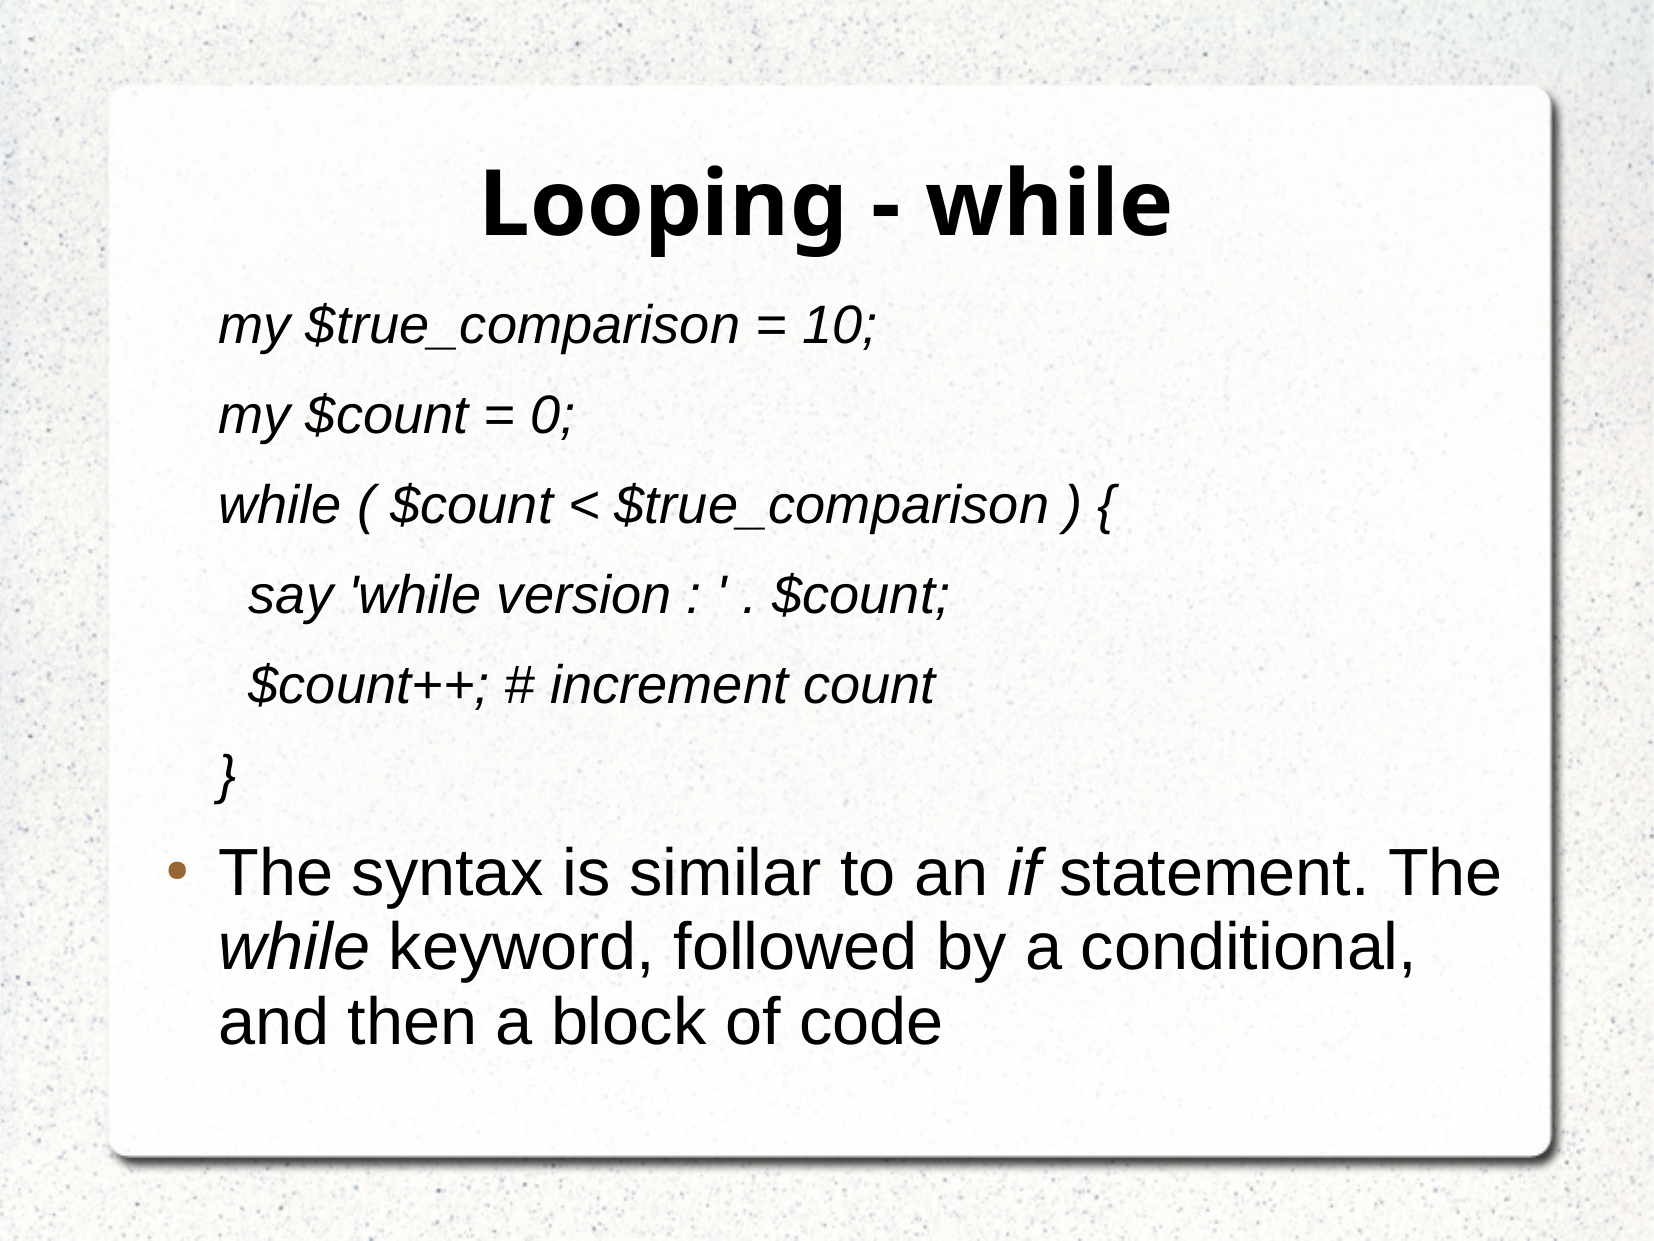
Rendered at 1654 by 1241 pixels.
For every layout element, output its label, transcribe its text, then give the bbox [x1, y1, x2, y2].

picture [0, 0, 1654, 1241]
title Looping - while [118, 96, 1536, 304]
list my $true_comparison = 10; my $count = 0; while ( $count < $true_comparison ) { say 'while version : ' . $count; $count++; # increment count } The syntax is similar to an if statement. The while keyword, followed by a conditional, and then a block of code [147, 294, 1506, 1059]
